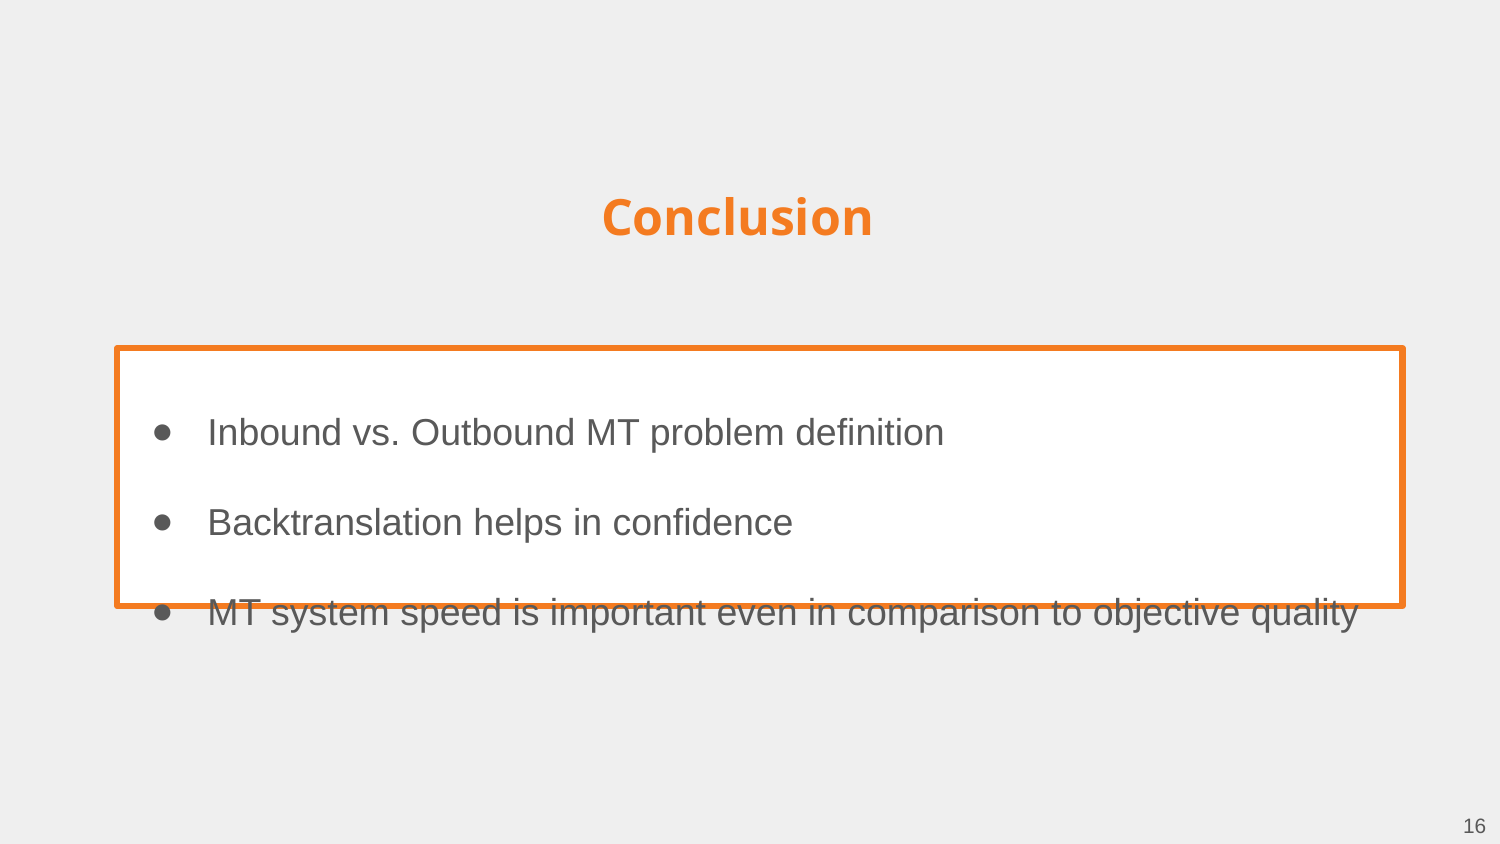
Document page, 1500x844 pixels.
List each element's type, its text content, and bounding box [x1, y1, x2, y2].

slide_number 1 [1411, 792, 1500, 844]
subtitle Conclusion [223, 161, 1252, 245]
list Inbound vs. Outbound MT problem definition Backtranslation helps in confidence MT system speed is important even in comparison to objective quality [117, 348, 1403, 607]
